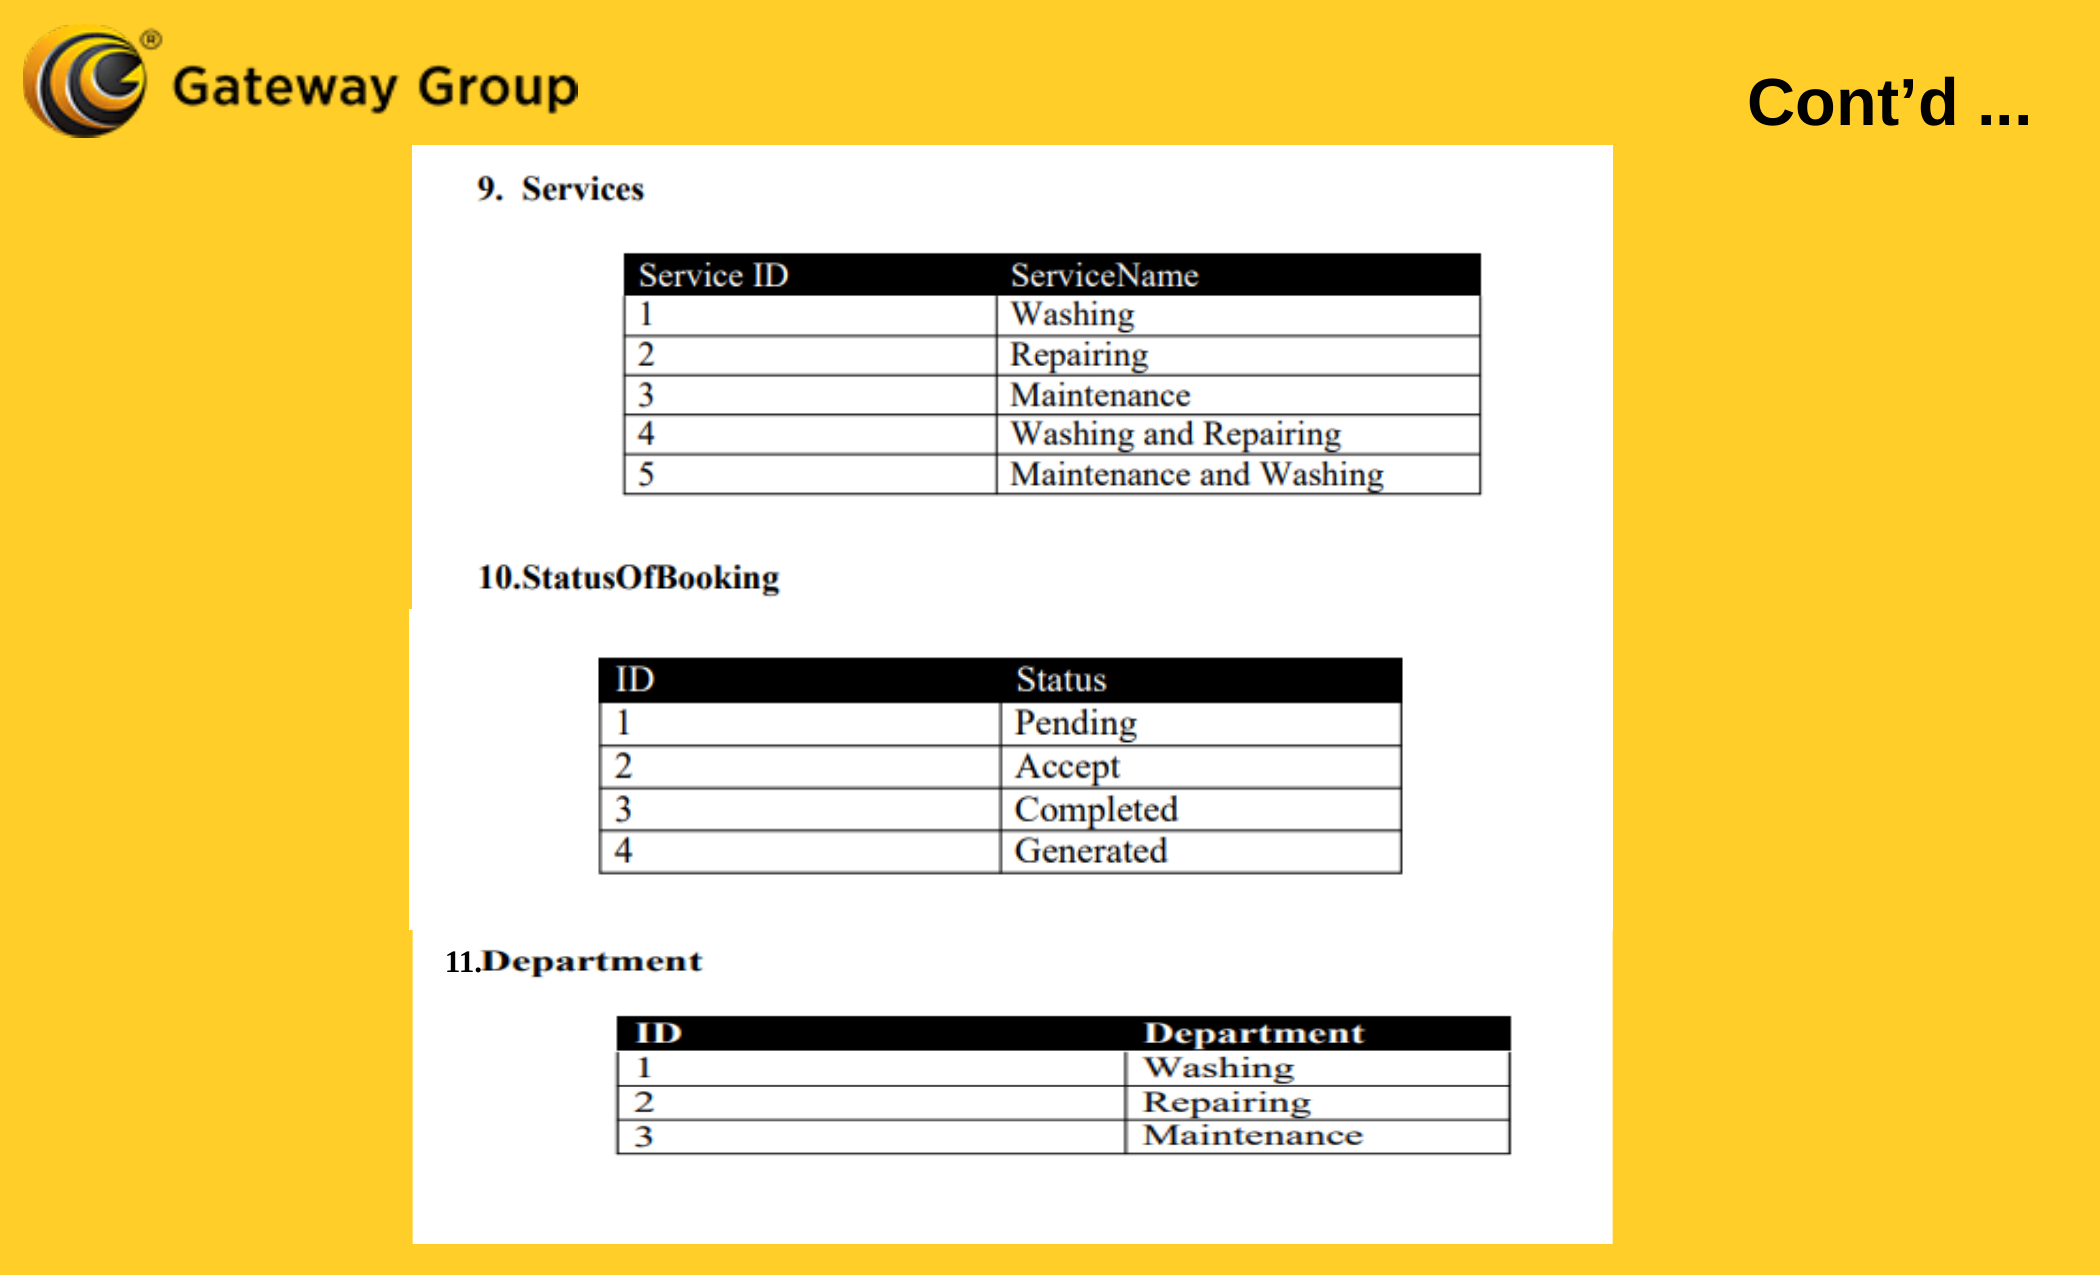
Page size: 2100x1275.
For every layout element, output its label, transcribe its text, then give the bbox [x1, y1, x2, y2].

picture [409, 145, 1613, 1244]
text_box 11. [430, 937, 506, 1037]
picture [23, 24, 578, 138]
text_box Cont’d ... [1732, 57, 2063, 147]
